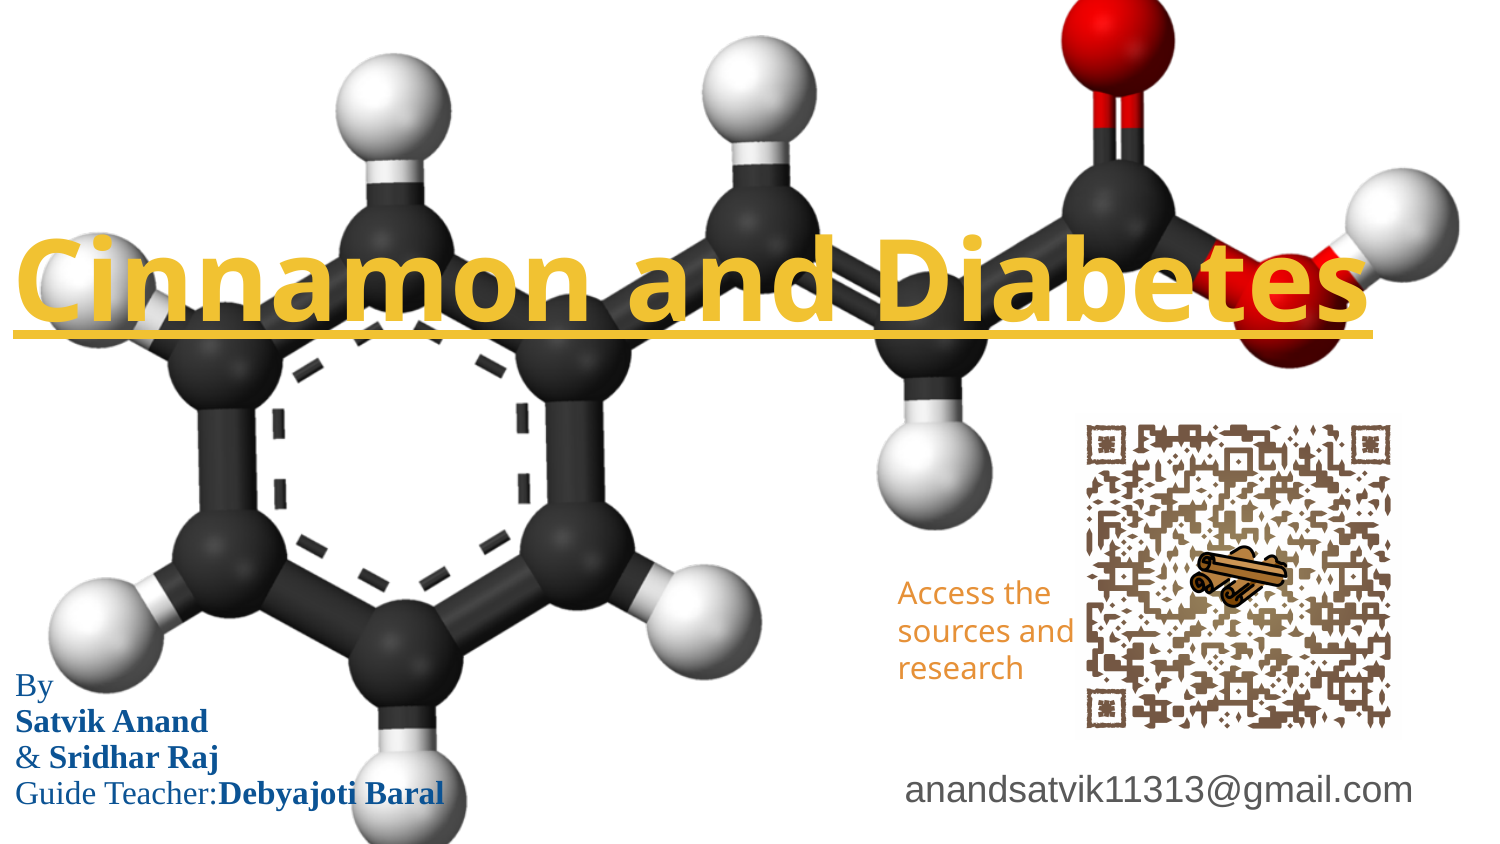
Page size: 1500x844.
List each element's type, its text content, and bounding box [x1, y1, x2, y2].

subtitle anandsatvik11313@gmail.com [826, 750, 1493, 833]
title Cinnamon and Diabetes [0, 120, 1443, 360]
subtitle By Satvik Anand & Sridhar Raj Guide Teacher:Debyajoti Baral [0, 652, 653, 844]
text_box Access the sources and research [882, 558, 1075, 722]
picture [0, 0, 1500, 844]
